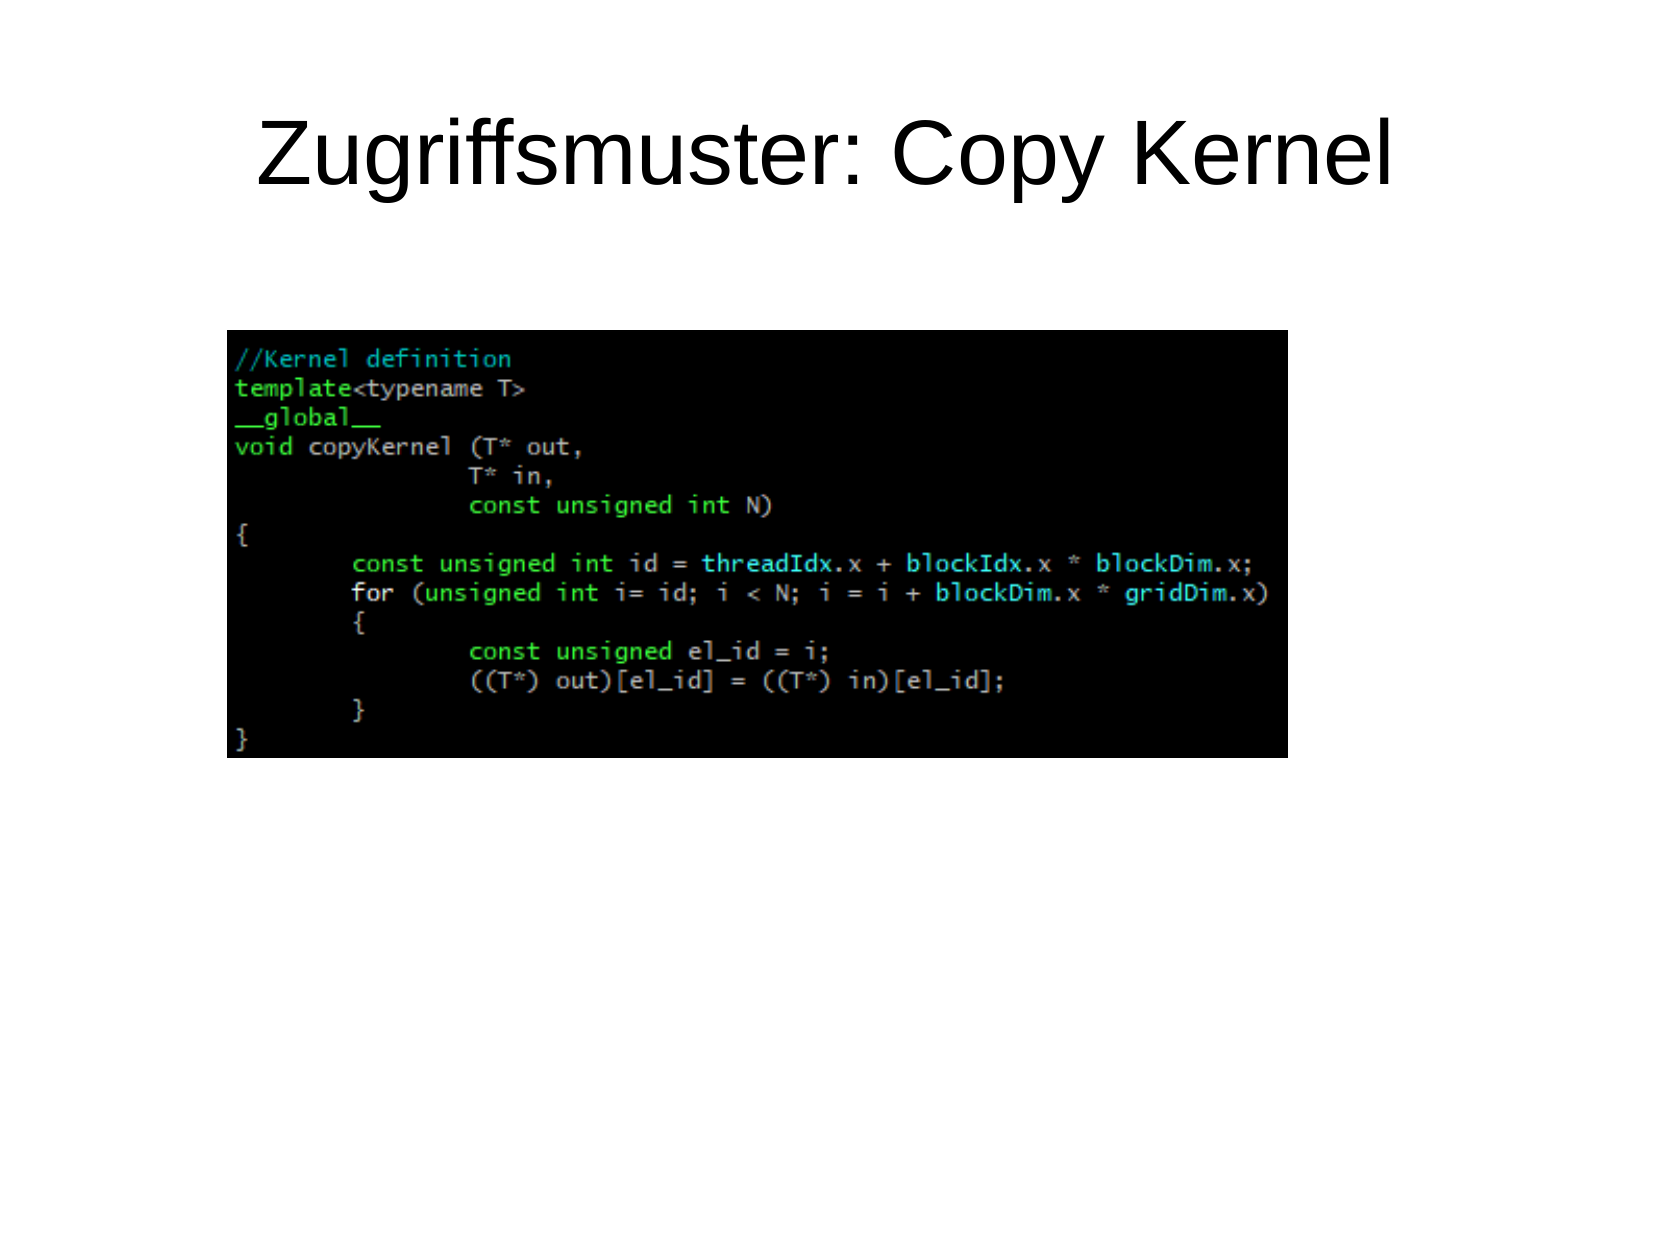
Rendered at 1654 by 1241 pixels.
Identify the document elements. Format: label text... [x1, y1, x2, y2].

title Zugriffsmuster: Copy Kernel [82, 49, 1571, 257]
picture [227, 330, 1288, 758]
